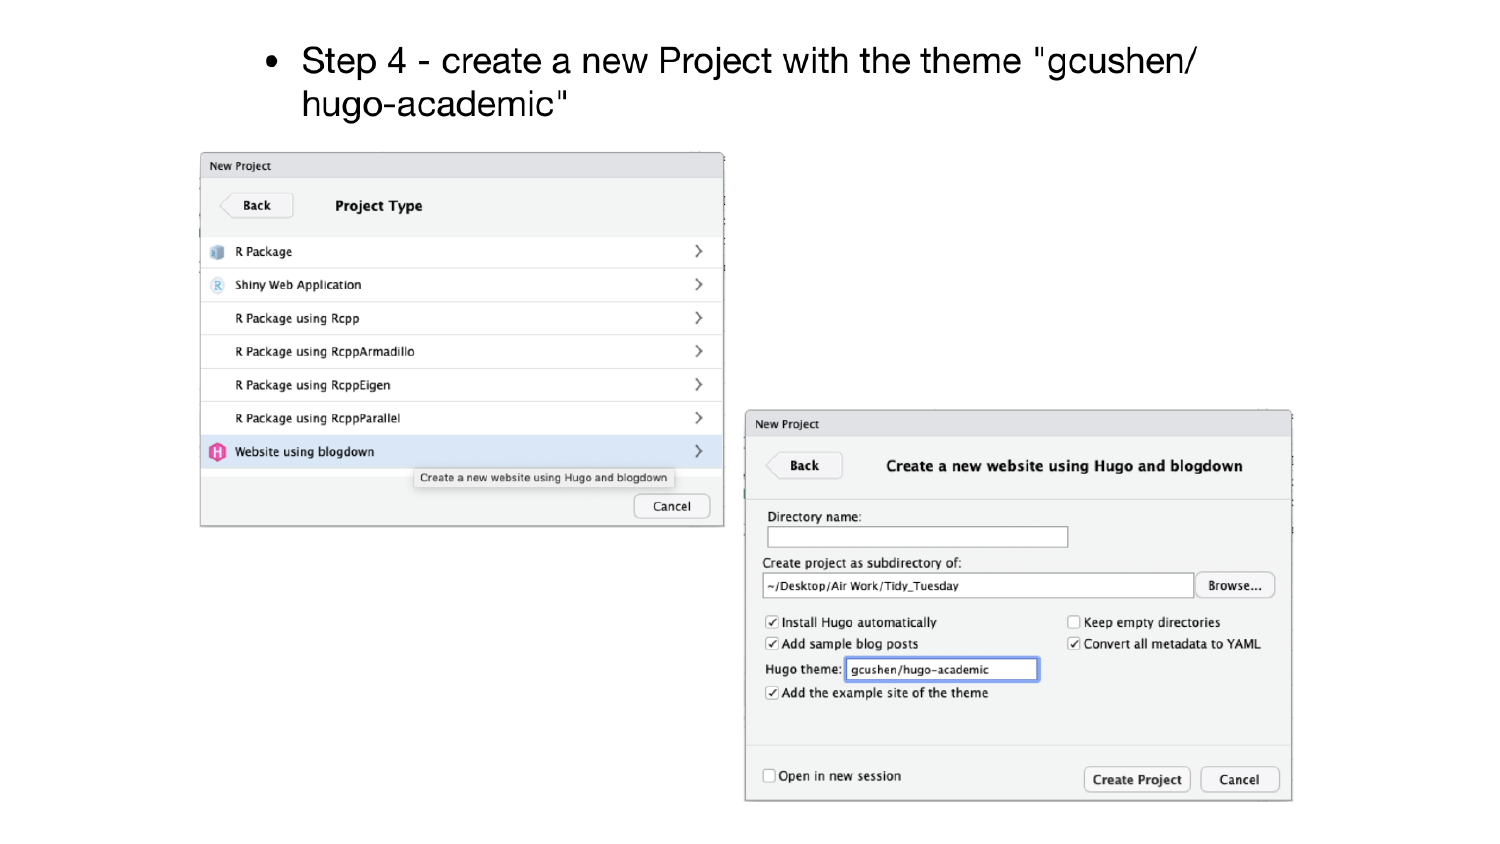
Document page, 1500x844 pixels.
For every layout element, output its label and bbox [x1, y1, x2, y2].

picture [179, 24, 1320, 819]
